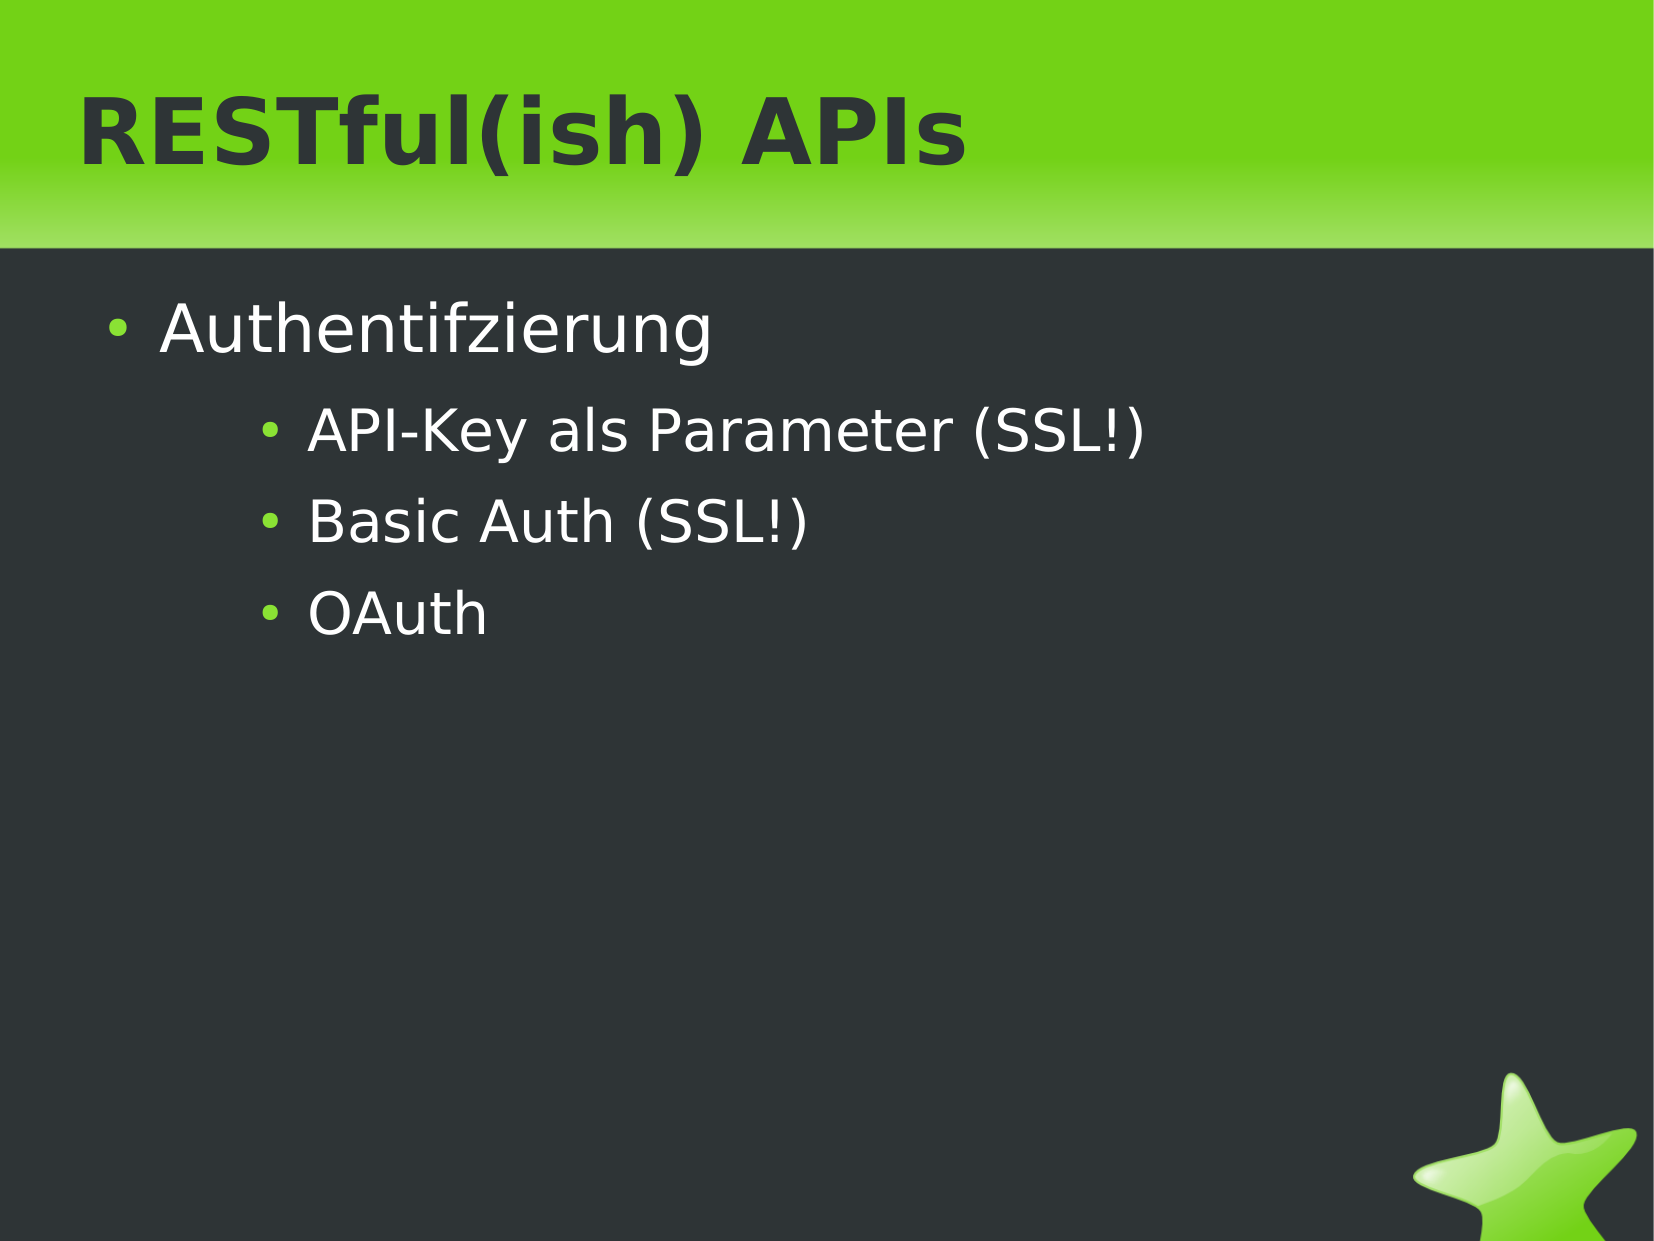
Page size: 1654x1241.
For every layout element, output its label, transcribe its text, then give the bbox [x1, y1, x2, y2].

list Authentifzierung API-Key als Parameter (SSL!) Basic Auth (SSL!) OAuth [70, 290, 1559, 1182]
picture [0, 0, 1654, 1241]
title RESTful(ish) APIs [76, 29, 1565, 237]
